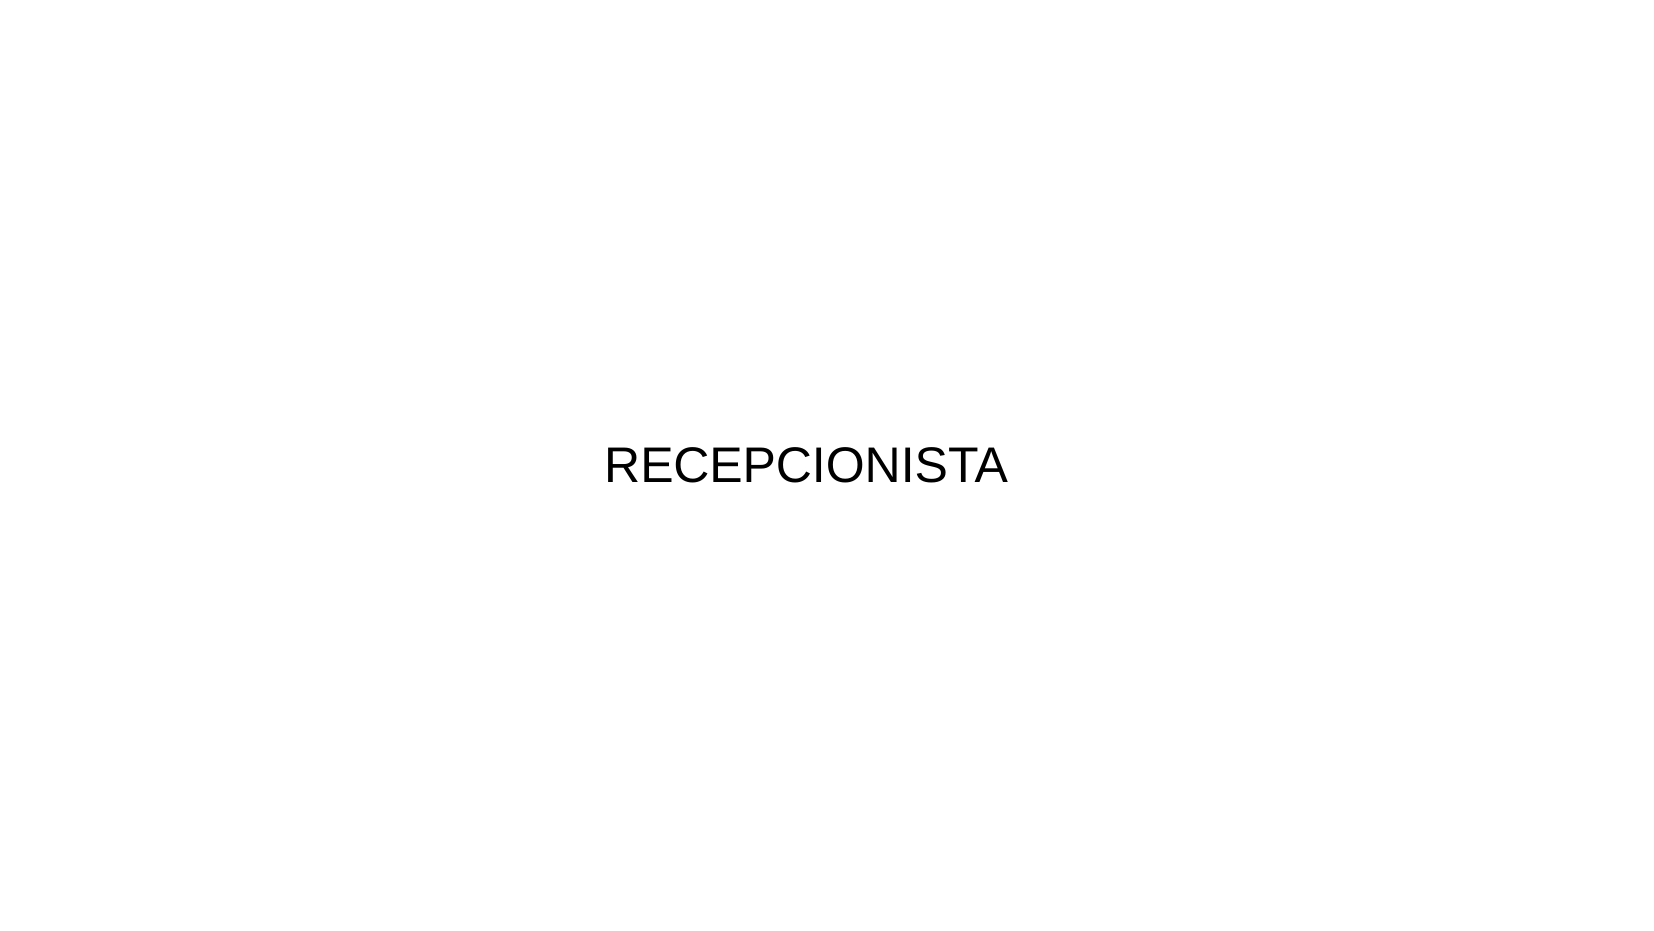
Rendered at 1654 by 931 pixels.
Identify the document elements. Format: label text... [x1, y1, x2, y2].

subtitle RECEPCIONISTA [0, 0, 1654, 931]
